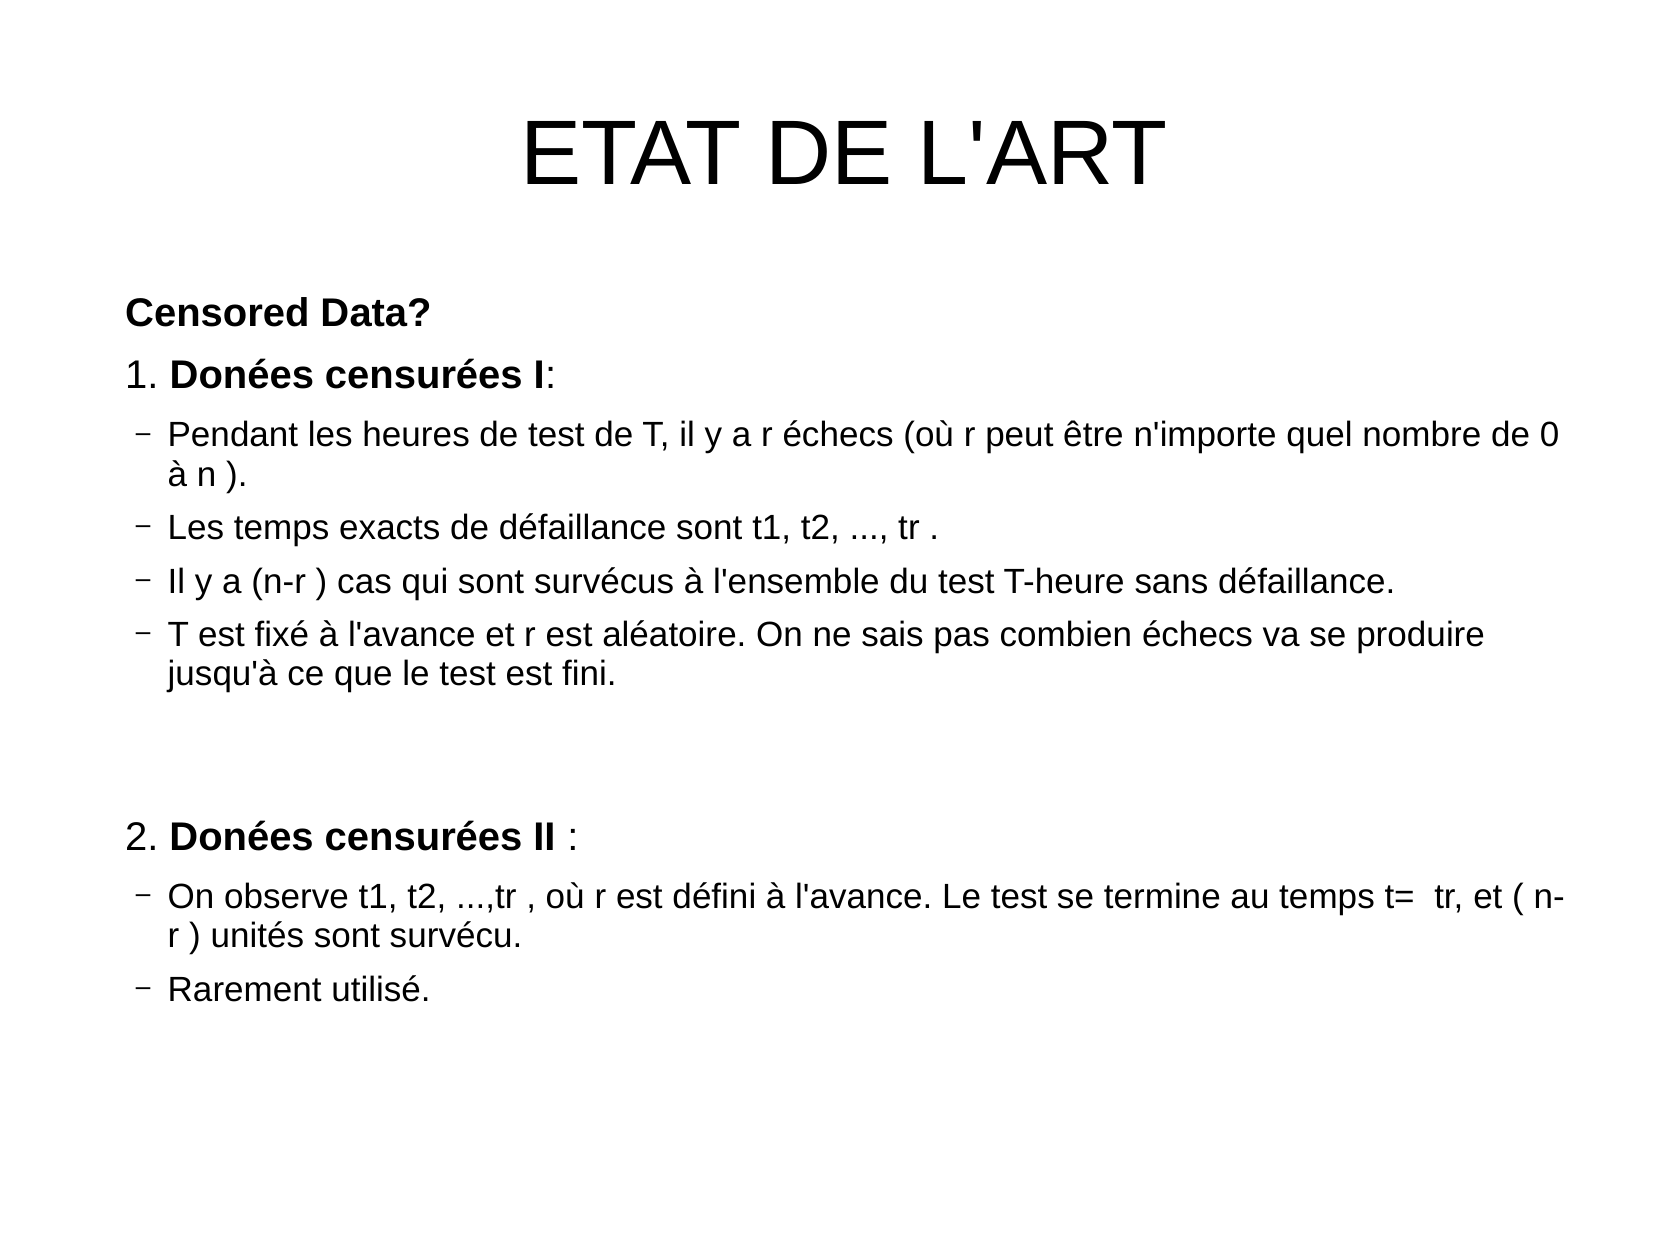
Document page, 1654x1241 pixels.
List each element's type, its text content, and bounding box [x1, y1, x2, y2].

title ETAT DE L'ART [82, 49, 1571, 257]
list Censored Data? 1. Donées censurées I: Pendant les heures de test de T, il y a r échecs (où r peut être n'importe quel nombre de 0 à n ). Les temps exacts de défaillance sont t1, t2, ..., tr . Il y a (n-r ) cas qui sont survécus à l'ensemble du test T-heure sans défaillance. T est fixé à l'avance et r est aléatoire. On ne sais pas combien échecs va se produire jusqu'à ce que le test est fini. 2. Donées censurées II : On observe t1, t2, ...,tr , où r est défini à l'avance. Le test se termine au temps t= tr, et ( n-r ) unités sont survécu. Rarement utilisé. [82, 290, 1571, 1010]
